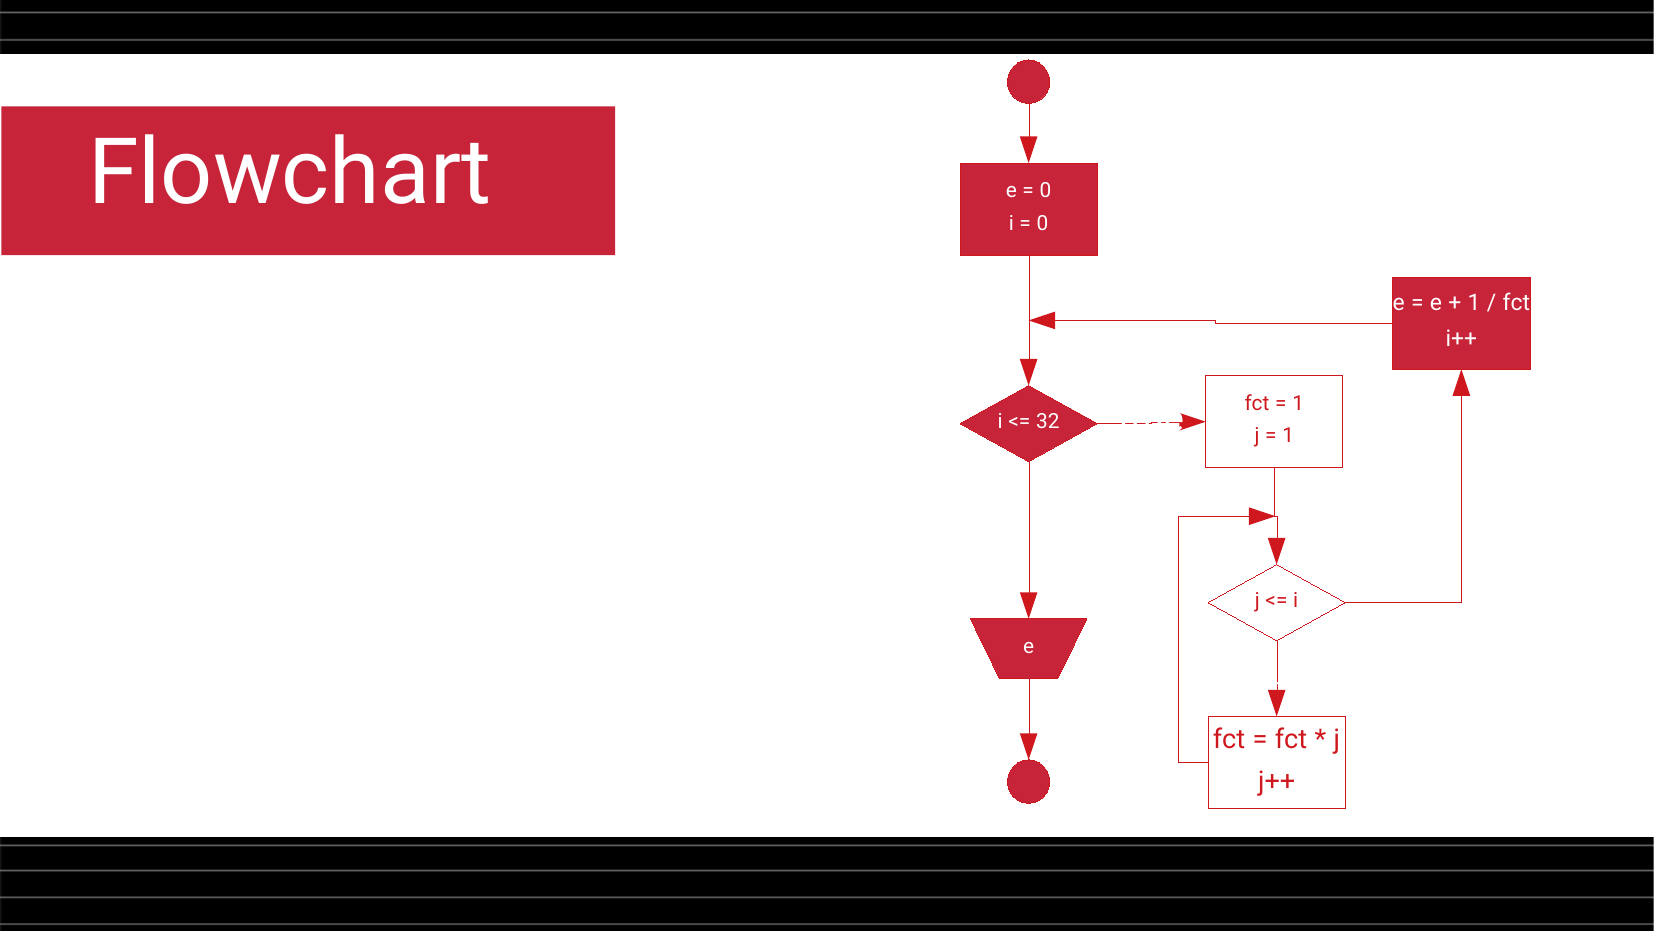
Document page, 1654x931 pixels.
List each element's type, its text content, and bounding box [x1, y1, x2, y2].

text_box e [970, 618, 1087, 679]
text_box e = e + 1 / fct i++ [1392, 277, 1531, 370]
text_box fct = fct * j j++ [1208, 716, 1346, 809]
text_box fct = 1 j = 1 [1205, 375, 1343, 468]
picture [0, 837, 1654, 931]
text_box j <= i [1208, 564, 1345, 641]
text_box i <= 32 [960, 385, 1097, 462]
title Flowchart [1, 106, 616, 256]
picture [0, 0, 1654, 54]
text_box [1007, 759, 1050, 804]
text_box e = 0 i = 0 [960, 163, 1098, 256]
text_box [1007, 59, 1050, 104]
